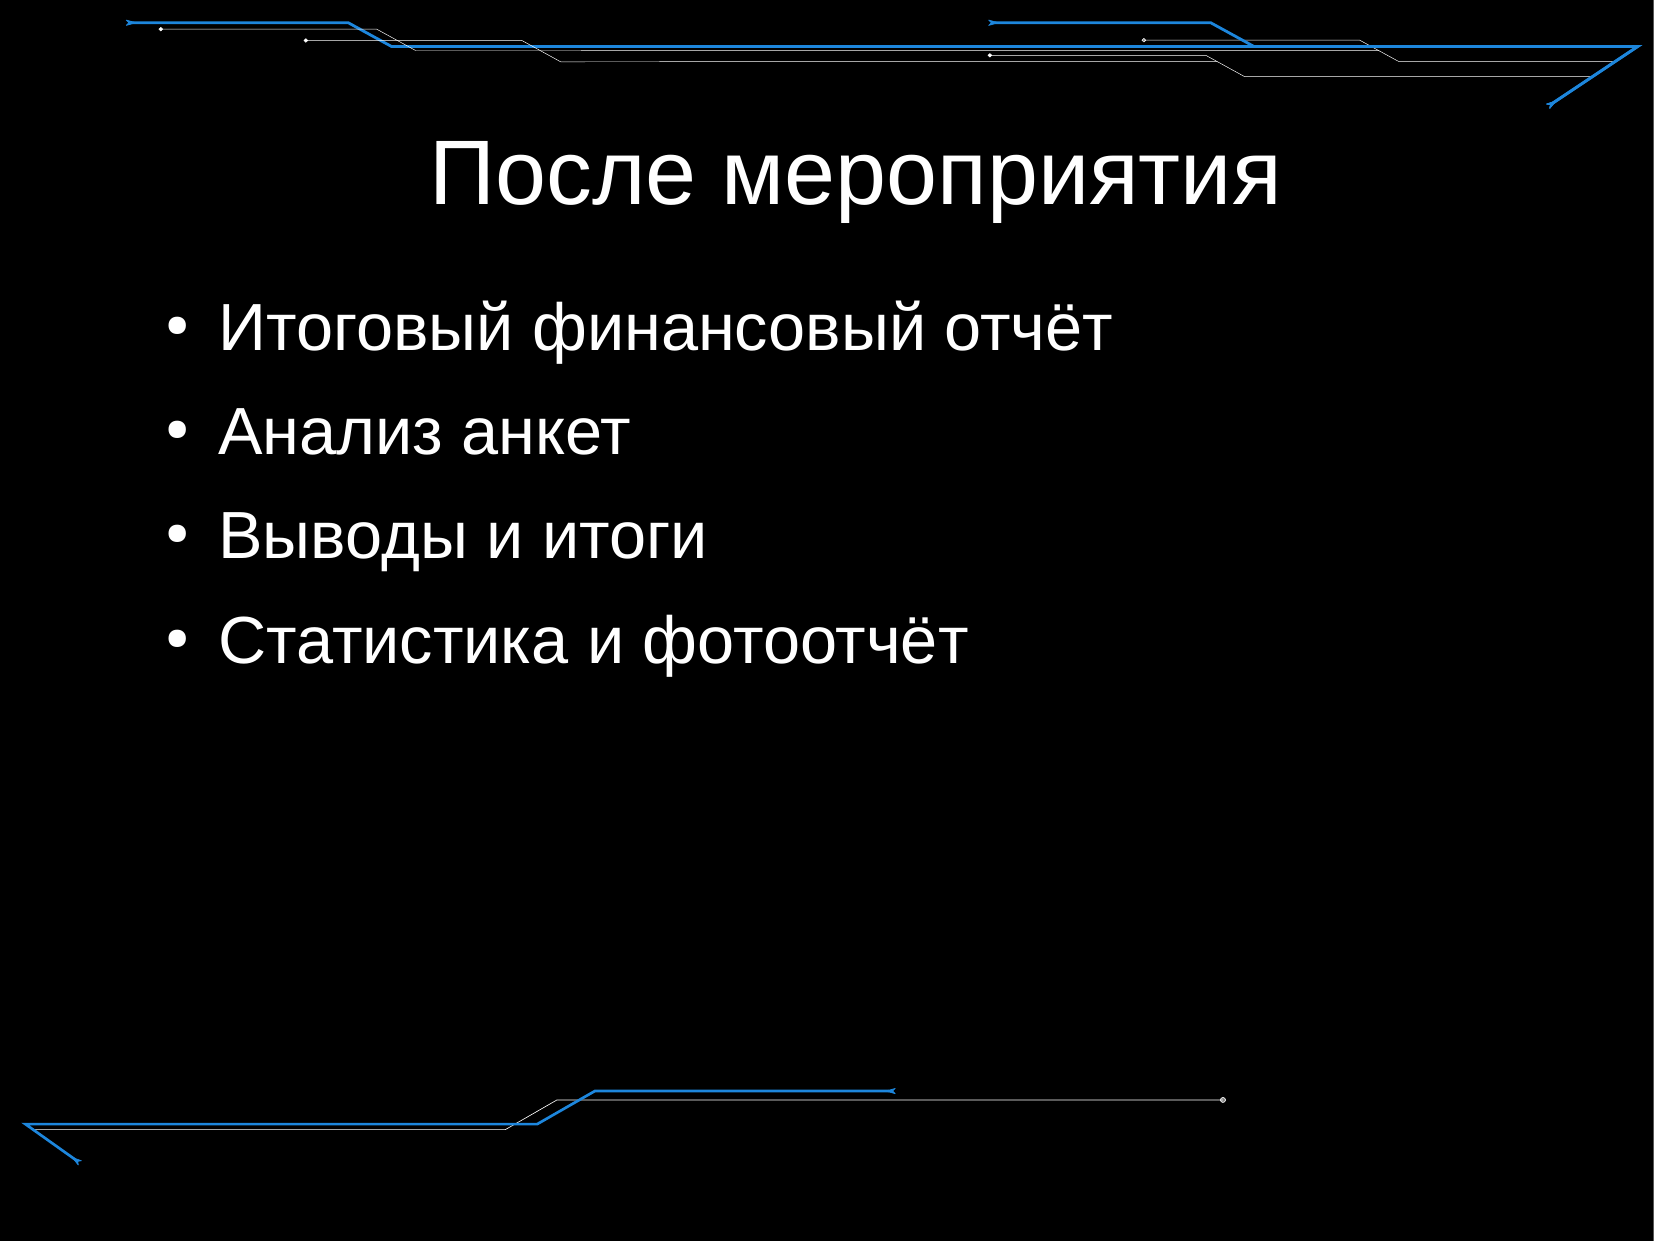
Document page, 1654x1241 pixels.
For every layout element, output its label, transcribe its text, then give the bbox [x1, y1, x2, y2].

list Итоговый финансовый отчёт Анализ анкет Выводы и итоги Статистика и фотоотчёт [147, 289, 1565, 1010]
title После мероприятия [147, 84, 1565, 262]
